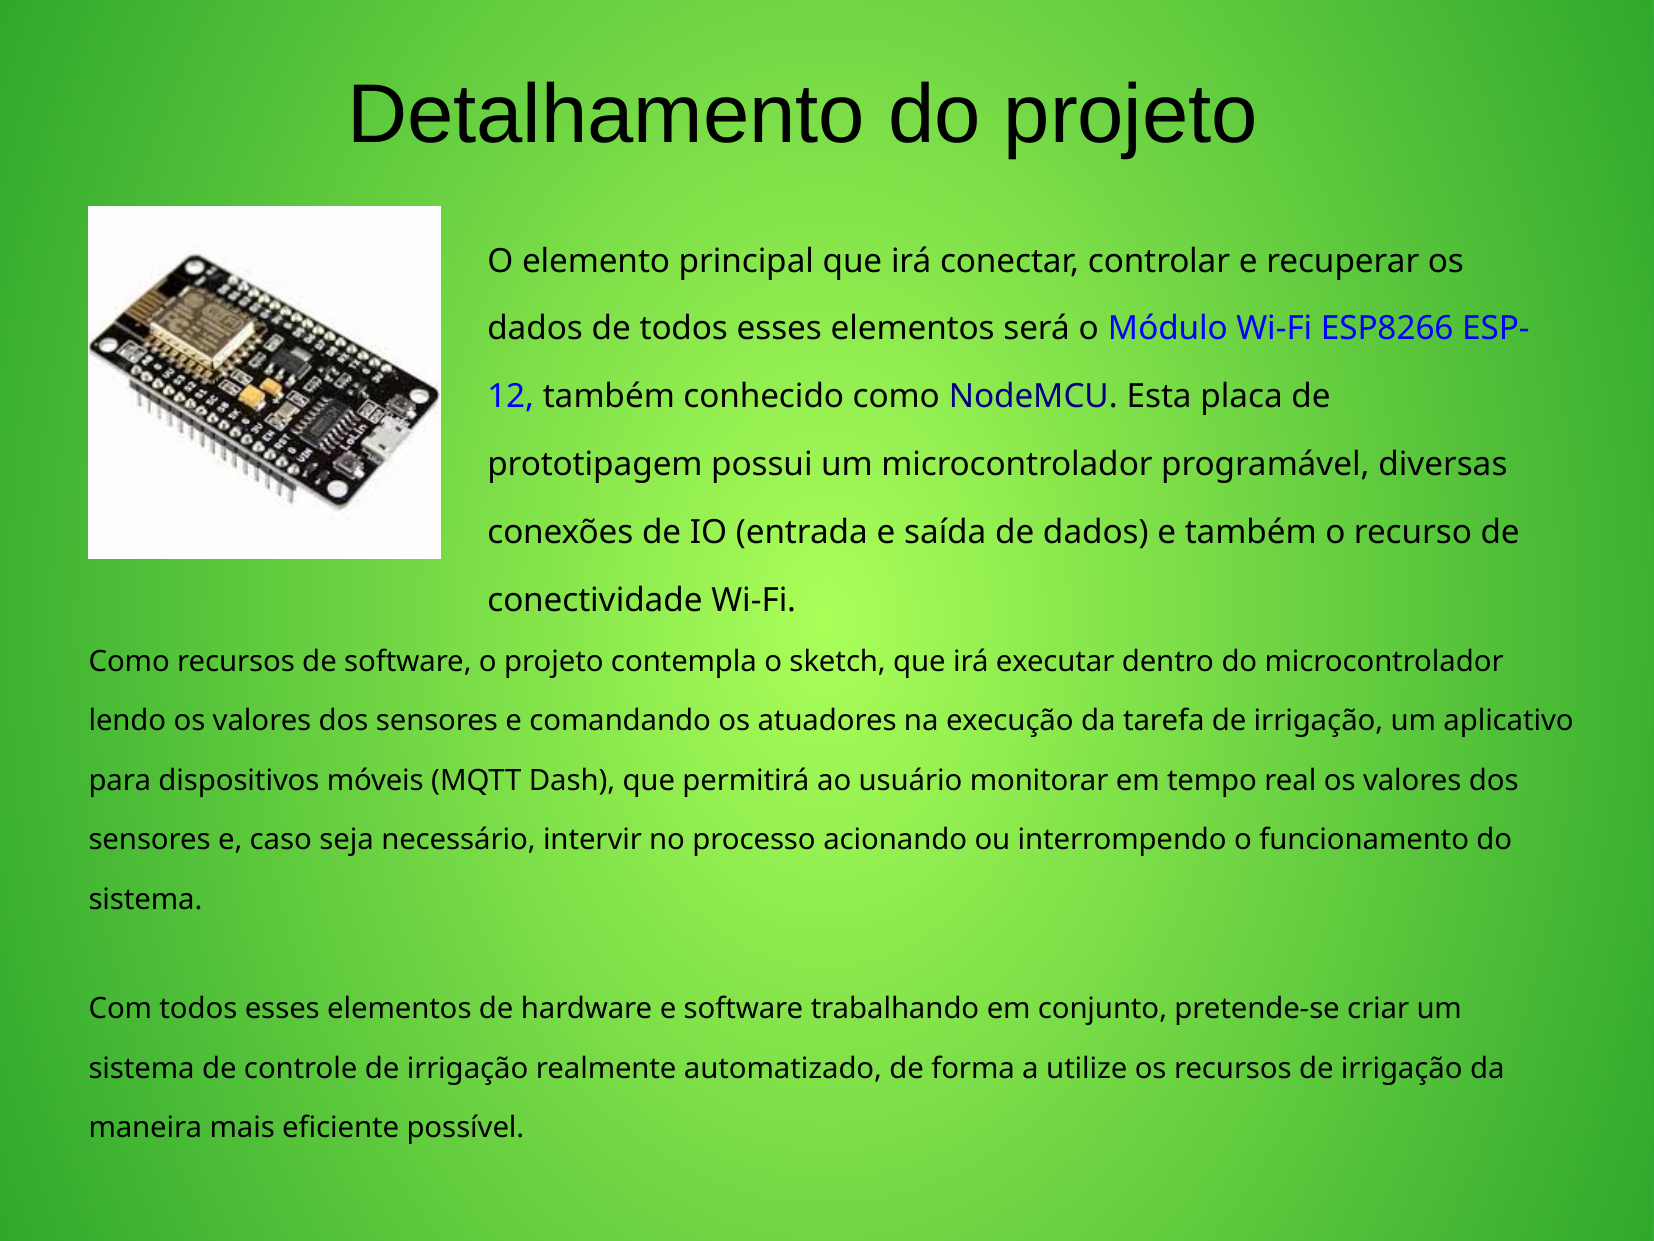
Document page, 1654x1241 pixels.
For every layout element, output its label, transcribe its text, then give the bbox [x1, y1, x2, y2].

picture [88, 206, 441, 559]
title Detalhamento do projeto [59, 49, 1548, 178]
text_box O elemento principal que irá conectar, controlar e recuperar os dados de todos esses elementos será o Módulo Wi-Fi ESP8266 ESP-12, também conhecido como NodeMCU. Esta placa de prototipagem possui um microcontrolador programável, diversas conexões de IO (entrada e saída de dados) e também o recurso de conectividade Wi-Fi. [472, 206, 1565, 562]
list Como recursos de software, o projeto contempla o sketch, que irá executar dentro do microcontrolador lendo os valores dos sensores e comandando os atuadores na execução da tarefa de irrigação, um aplicativo para dispositivos móveis (MQTT Dash), que permitirá ao usuário monitorar em tempo real os valores dos sensores e, caso seja necessário, intervir no processo acionando ou interrompendo o funcionamento do sistema. Com todos esses elementos de hardware e software trabalhando em conjunto, pretende-se criar um sistema de controle de irrigação realmente automatizado, de forma a utilize os recursos de irrigação da maneira mais eficiente possível. [88, 620, 1577, 1152]
